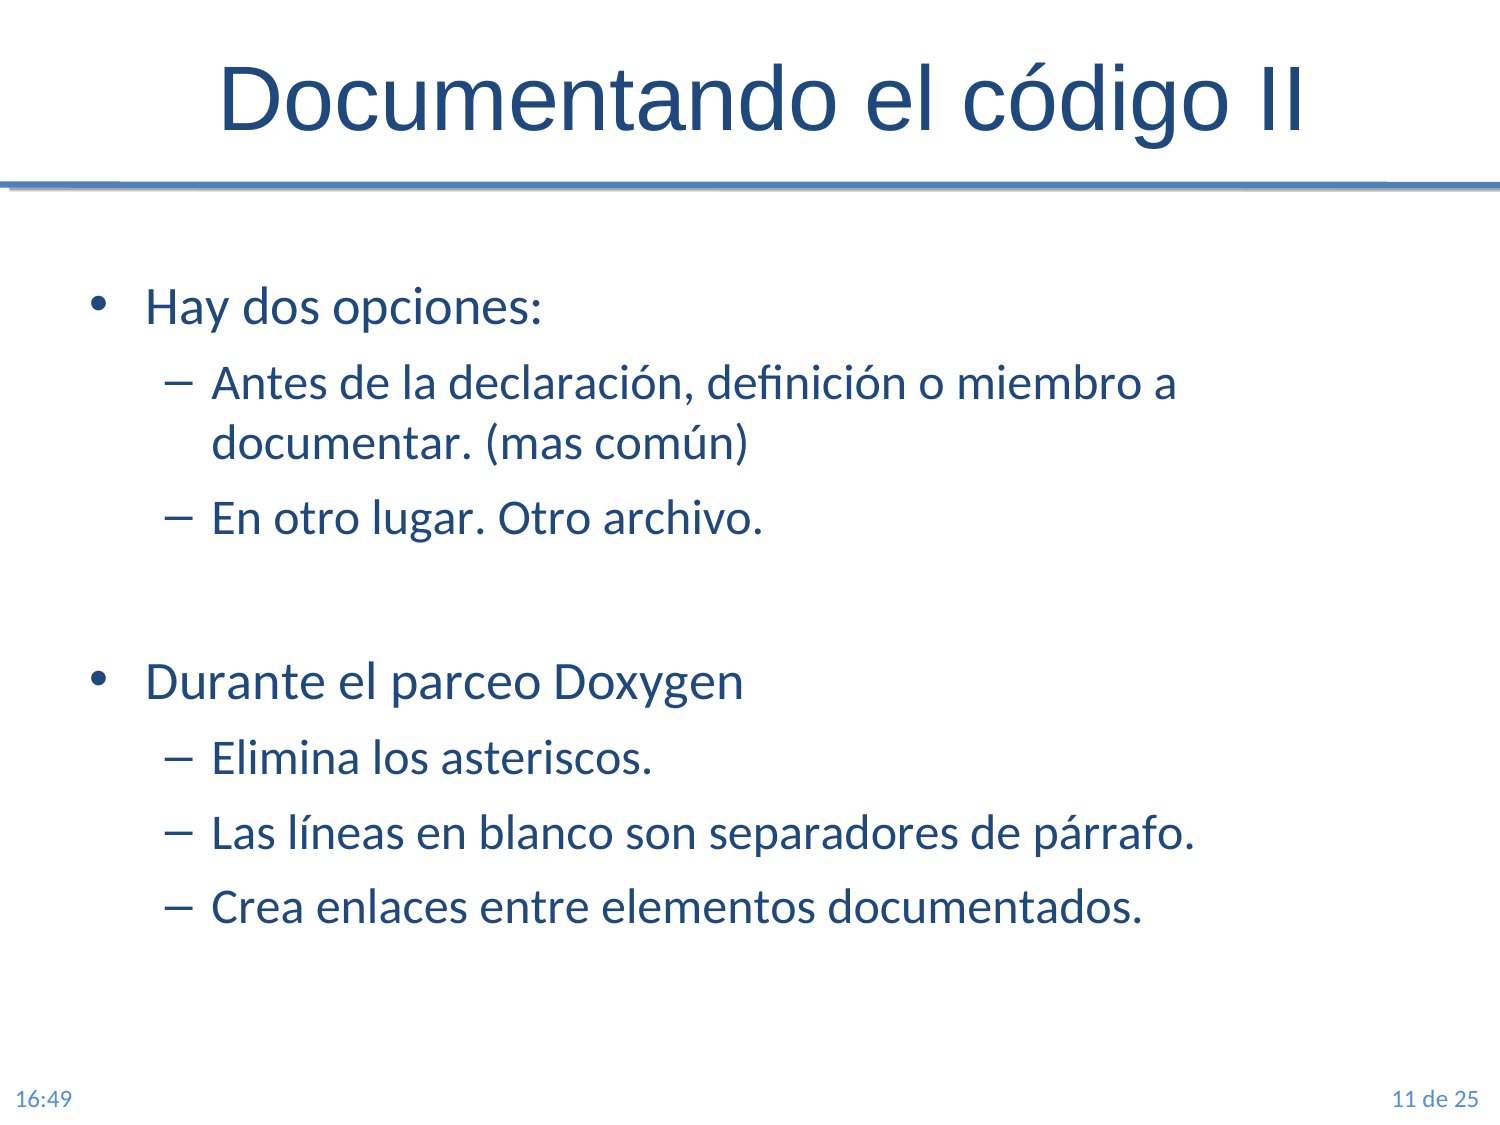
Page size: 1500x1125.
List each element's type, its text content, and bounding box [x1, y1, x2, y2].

text_box <number> de 25 [1352, 1070, 1500, 1125]
text_box Hay dos opciones: Antes de la declaración, definición o miembro a documentar. (mas común) En otro lugar. Otro archivo. Durante el parceo Doxygen Elimina los asteriscos. Las líneas en blanco son separadores de párrafo. Crea enlaces entre elementos documentados. [75, 262, 1426, 1005]
text_box Documentando el código II [88, 0, 1439, 181]
text_box 16:49 [0, 1070, 124, 1125]
